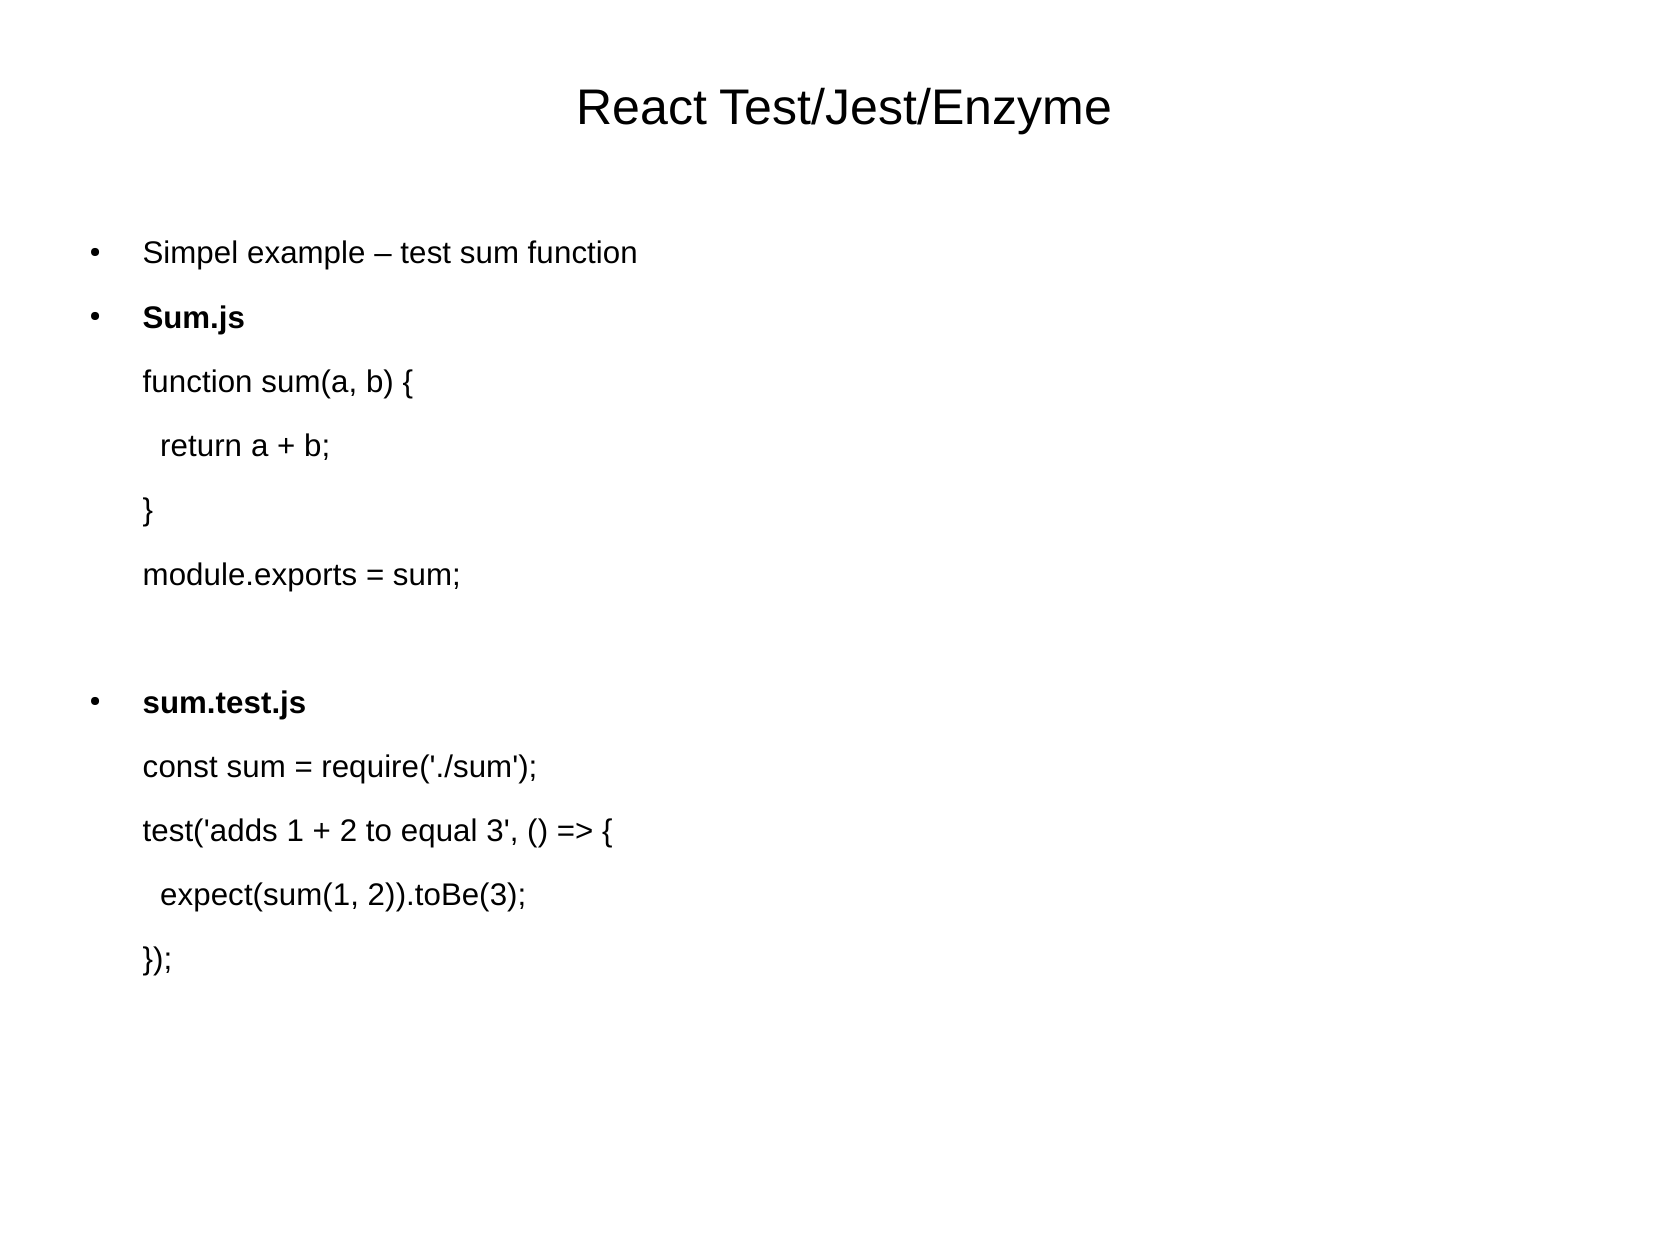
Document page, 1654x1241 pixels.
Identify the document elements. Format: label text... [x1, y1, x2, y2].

title React Test/Jest/Enzyme [82, 49, 1571, 166]
list Simpel example – test sum function Sum.js function sum(a, b) { return a + b; } module.exports = sum; sum.test.js const sum = require('./sum'); test('adds 1 + 2 to equal 3', () => { expect(sum(1, 2)).toBe(3); }); [71, 171, 1561, 1239]
